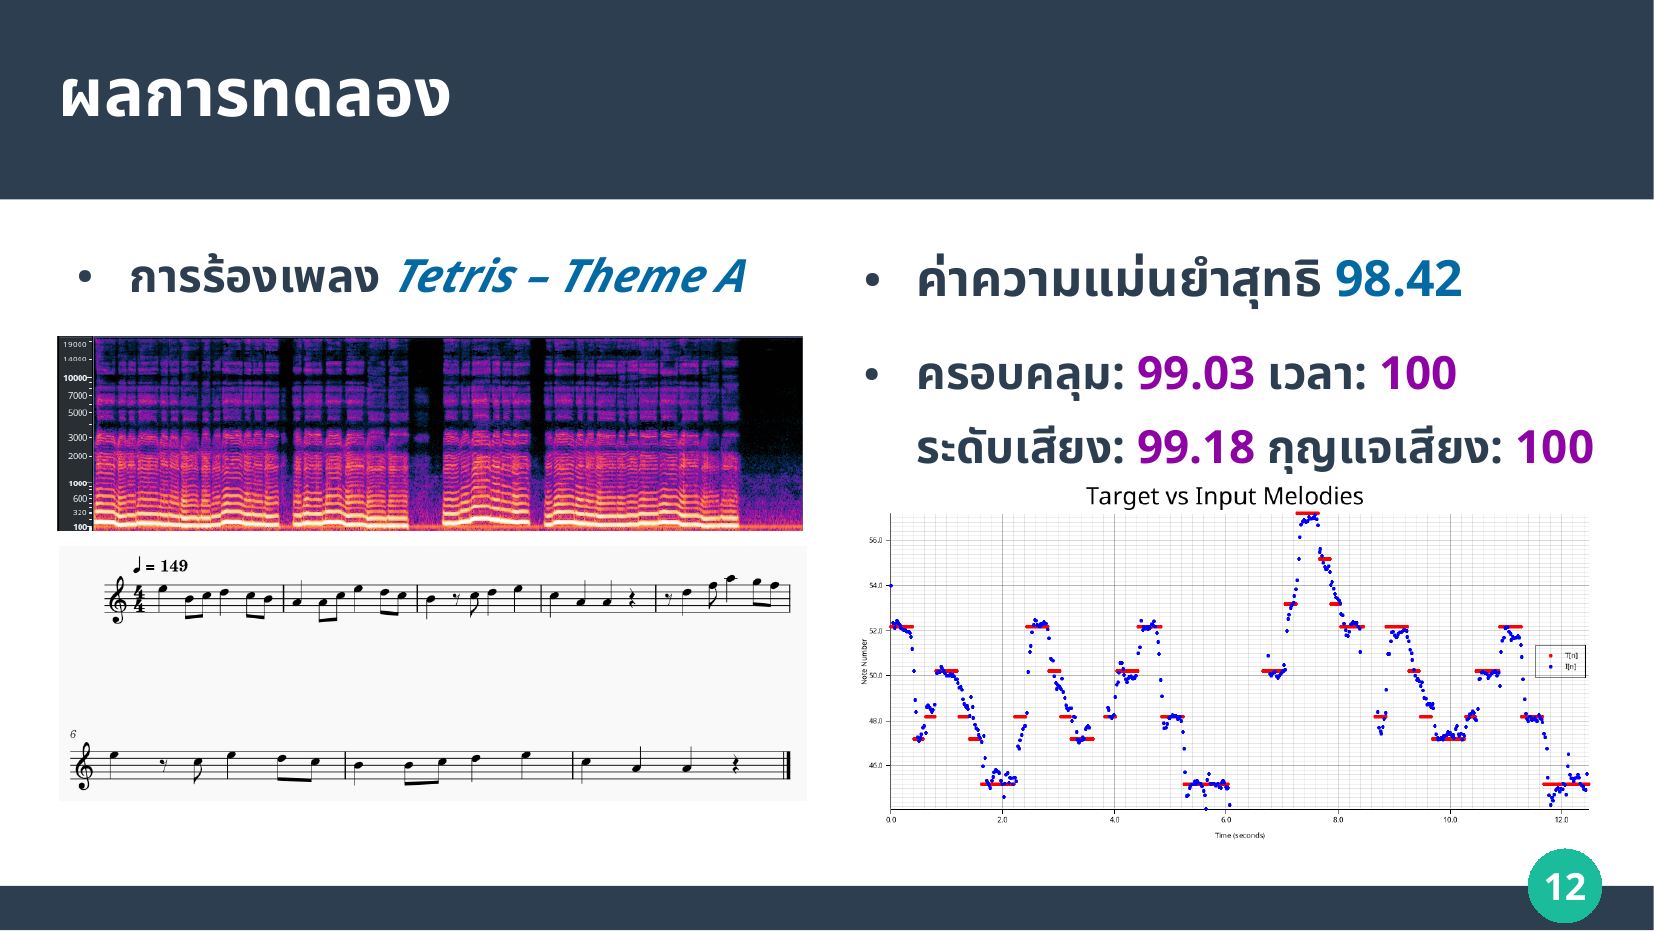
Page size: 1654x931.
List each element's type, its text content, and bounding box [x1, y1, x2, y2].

picture [59, 546, 807, 801]
title ผลการทดลอง [59, 37, 1595, 155]
list ค่าความแม่นยำสุทธิ 98.42 ครอบคลุม: 99.03 เวลา: 100 ระดับเสียง: 99.18 กุญแจเสียง: 100 [845, 243, 1596, 864]
picture [57, 336, 803, 531]
picture [853, 474, 1596, 846]
list การร้องเพลง Tetris – Theme A [59, 243, 809, 864]
